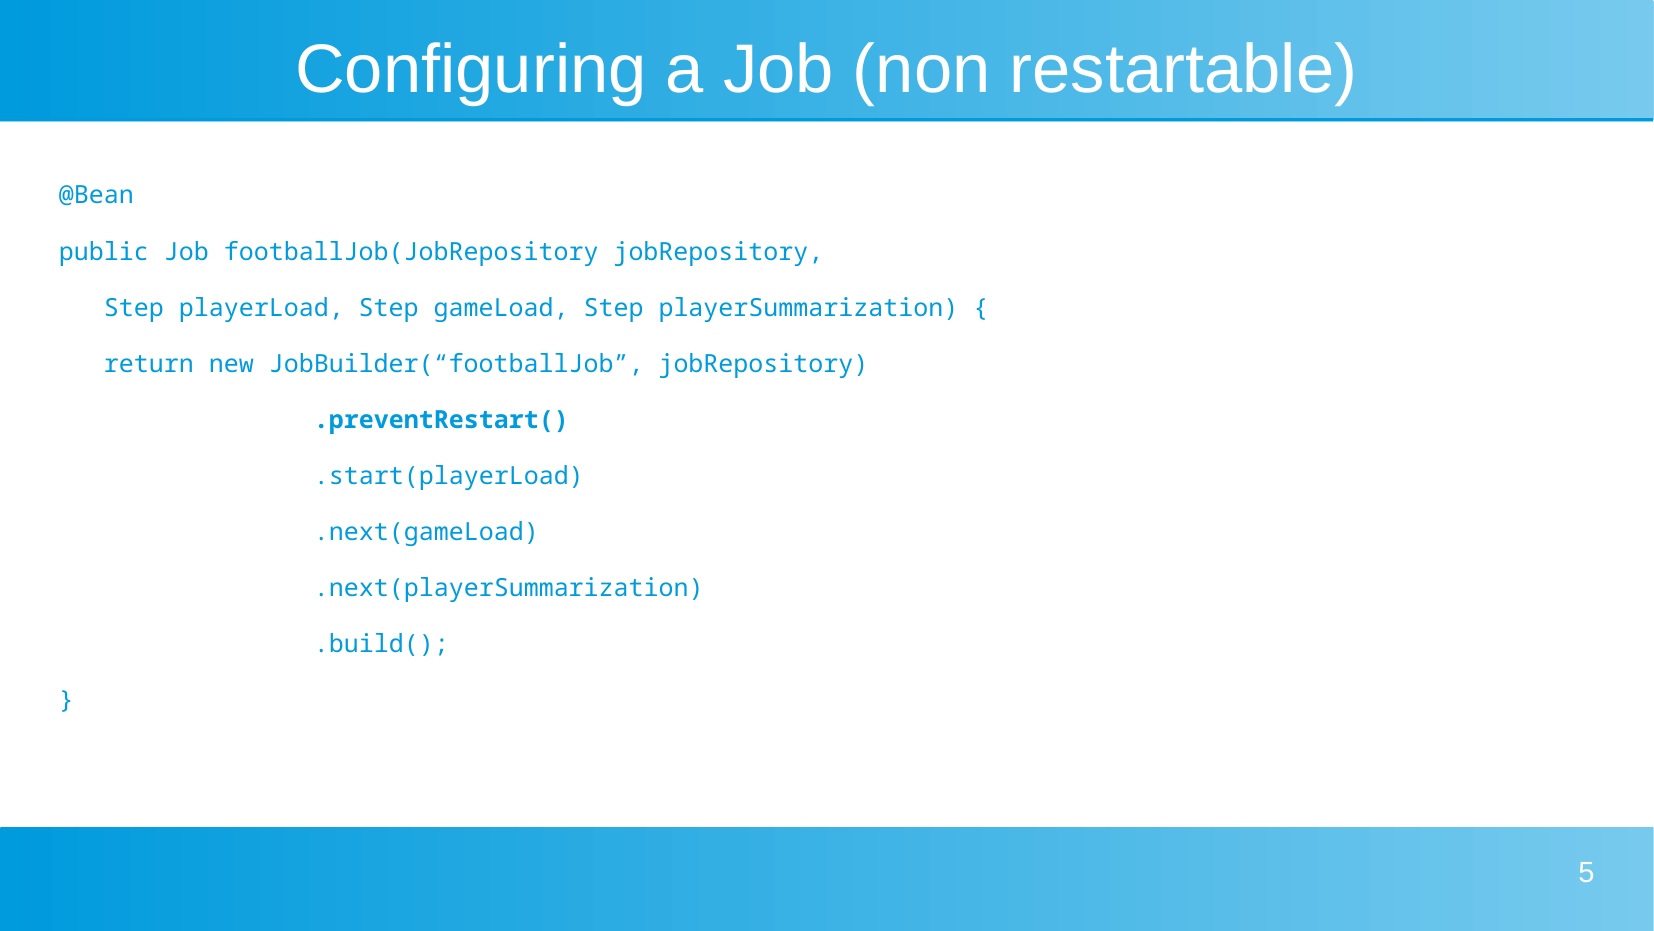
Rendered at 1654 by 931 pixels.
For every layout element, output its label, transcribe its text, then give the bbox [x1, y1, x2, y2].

title Configuring a Job (non restartable) [59, 29, 1595, 108]
list @Bean public Job footballJob(JobRepository jobRepository, Step playerLoad, Step gameLoad, Step playerSummarization) { return new JobBuilder(“footballJob”, jobRepository) .preventRestart() .start(playerLoad) .next(gameLoad) .next(playerSummarization) .build(); } [59, 177, 1595, 768]
